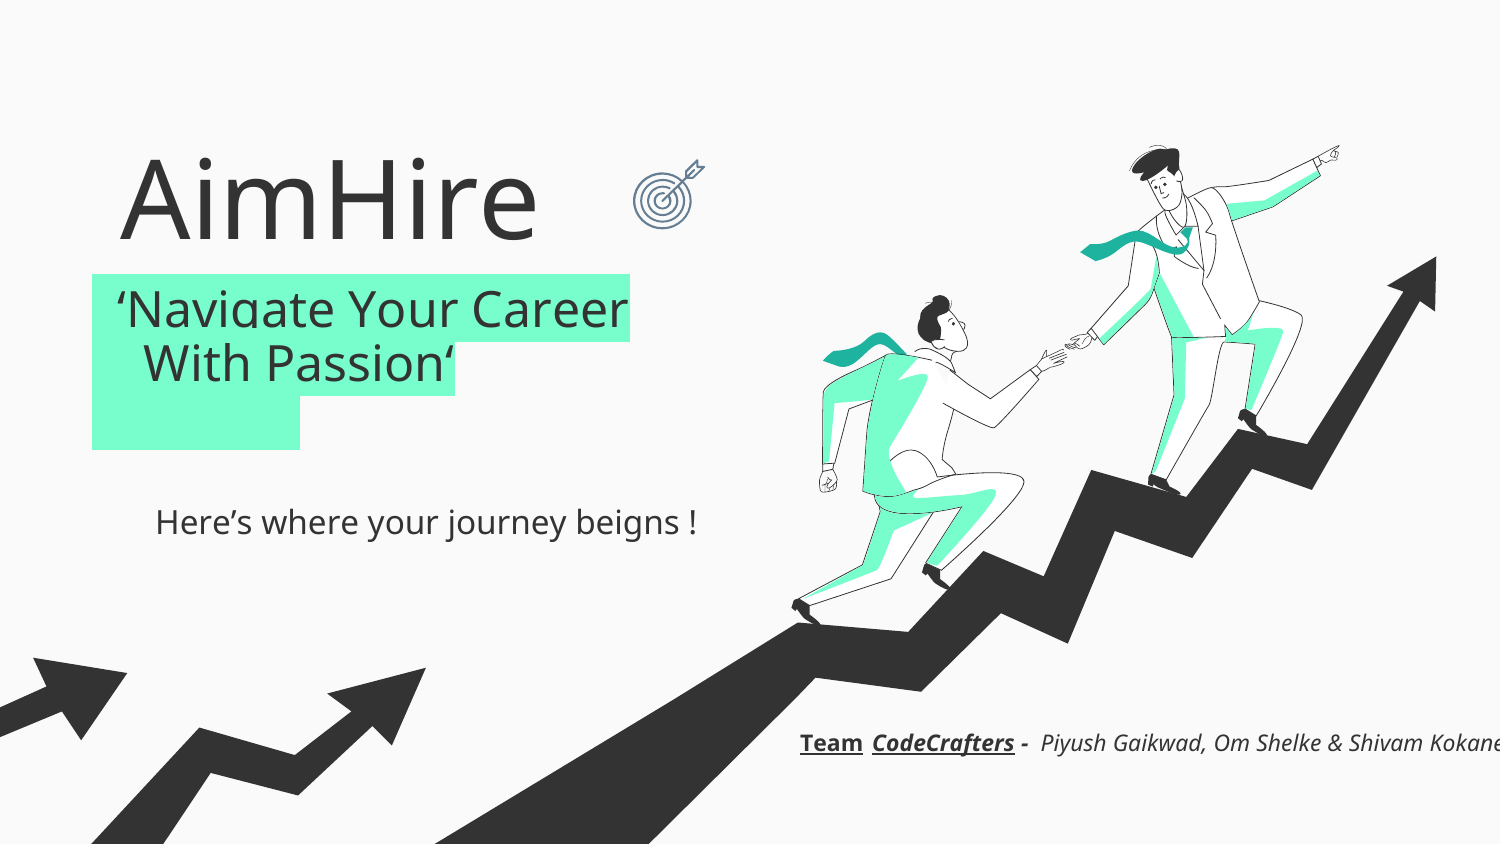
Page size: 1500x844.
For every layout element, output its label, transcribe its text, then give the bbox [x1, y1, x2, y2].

text_box [0, 657, 128, 741]
title AimHire ‘Navigate Your Career With Passion‘ [76, 129, 874, 532]
text_box [633, 159, 706, 230]
text_box [434, 145, 1437, 844]
text_box Team CodeCrafters - Piyush Gaikwad, Om Shelke & Shivam Kokane [762, 702, 1500, 761]
subtitle Here’s where your journey beigns ! [116, 486, 773, 544]
text_box [91, 667, 426, 844]
